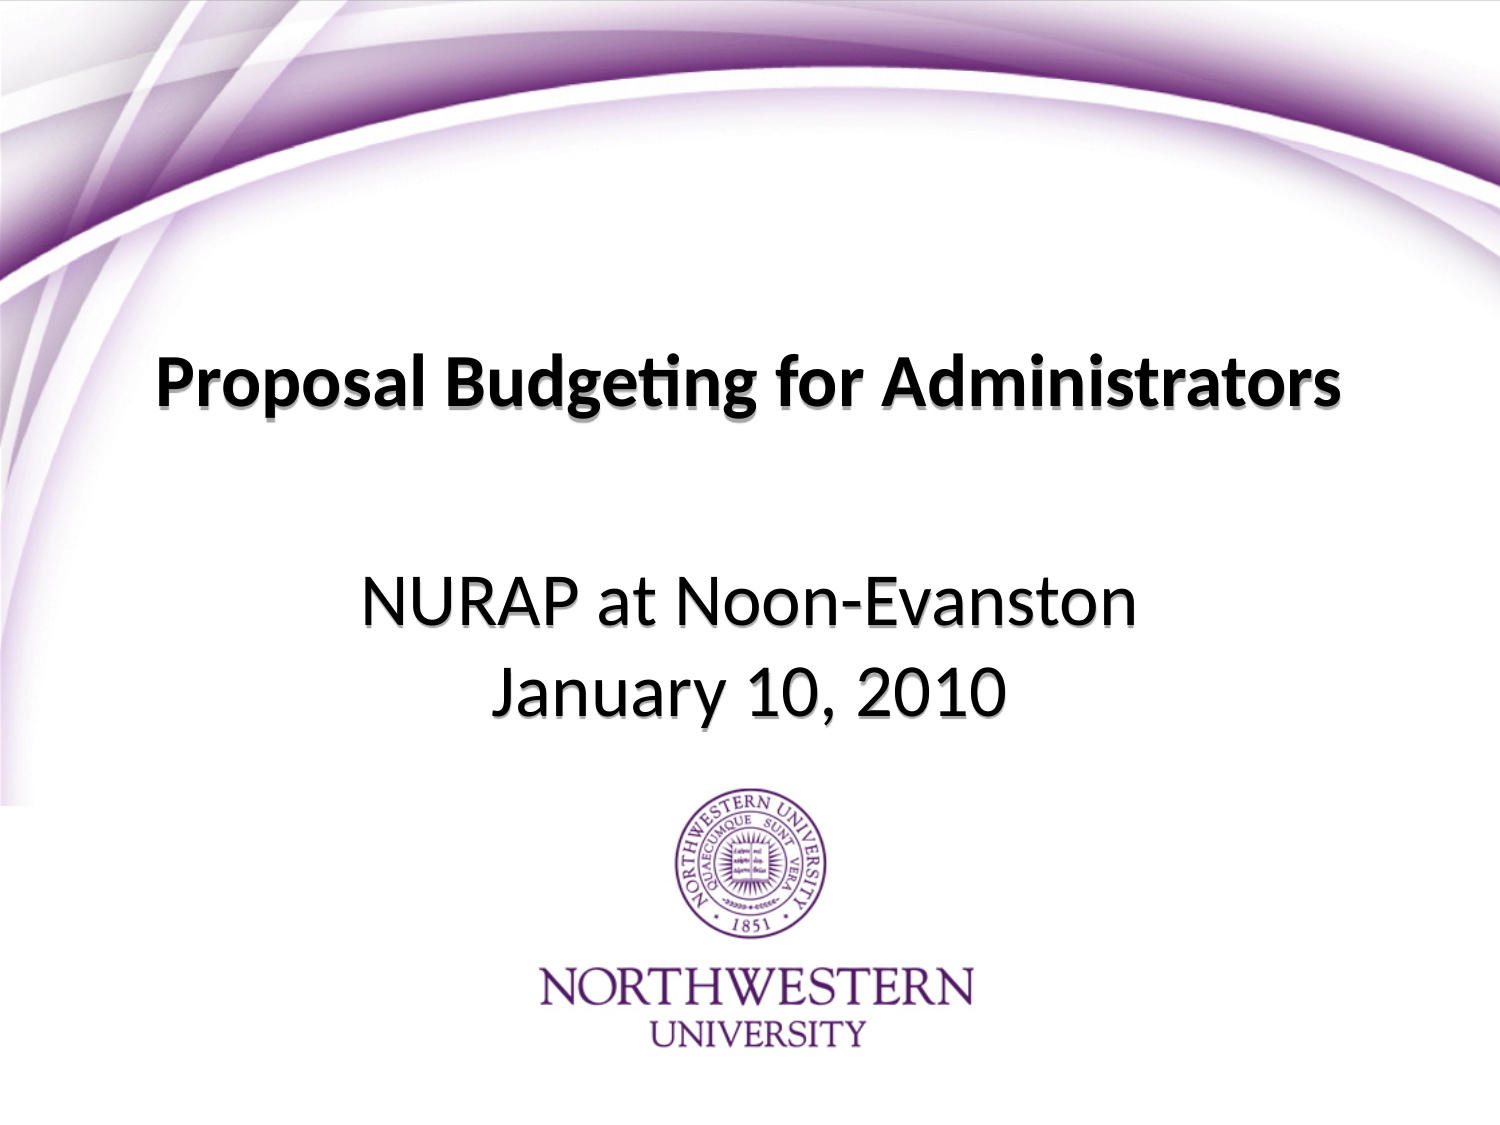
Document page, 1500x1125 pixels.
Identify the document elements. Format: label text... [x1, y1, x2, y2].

title Proposal Budgeting for Administrators [112, 238, 1388, 516]
subtitle NURAP at Noon-Evanston January 10, 2010 [225, 560, 1276, 727]
